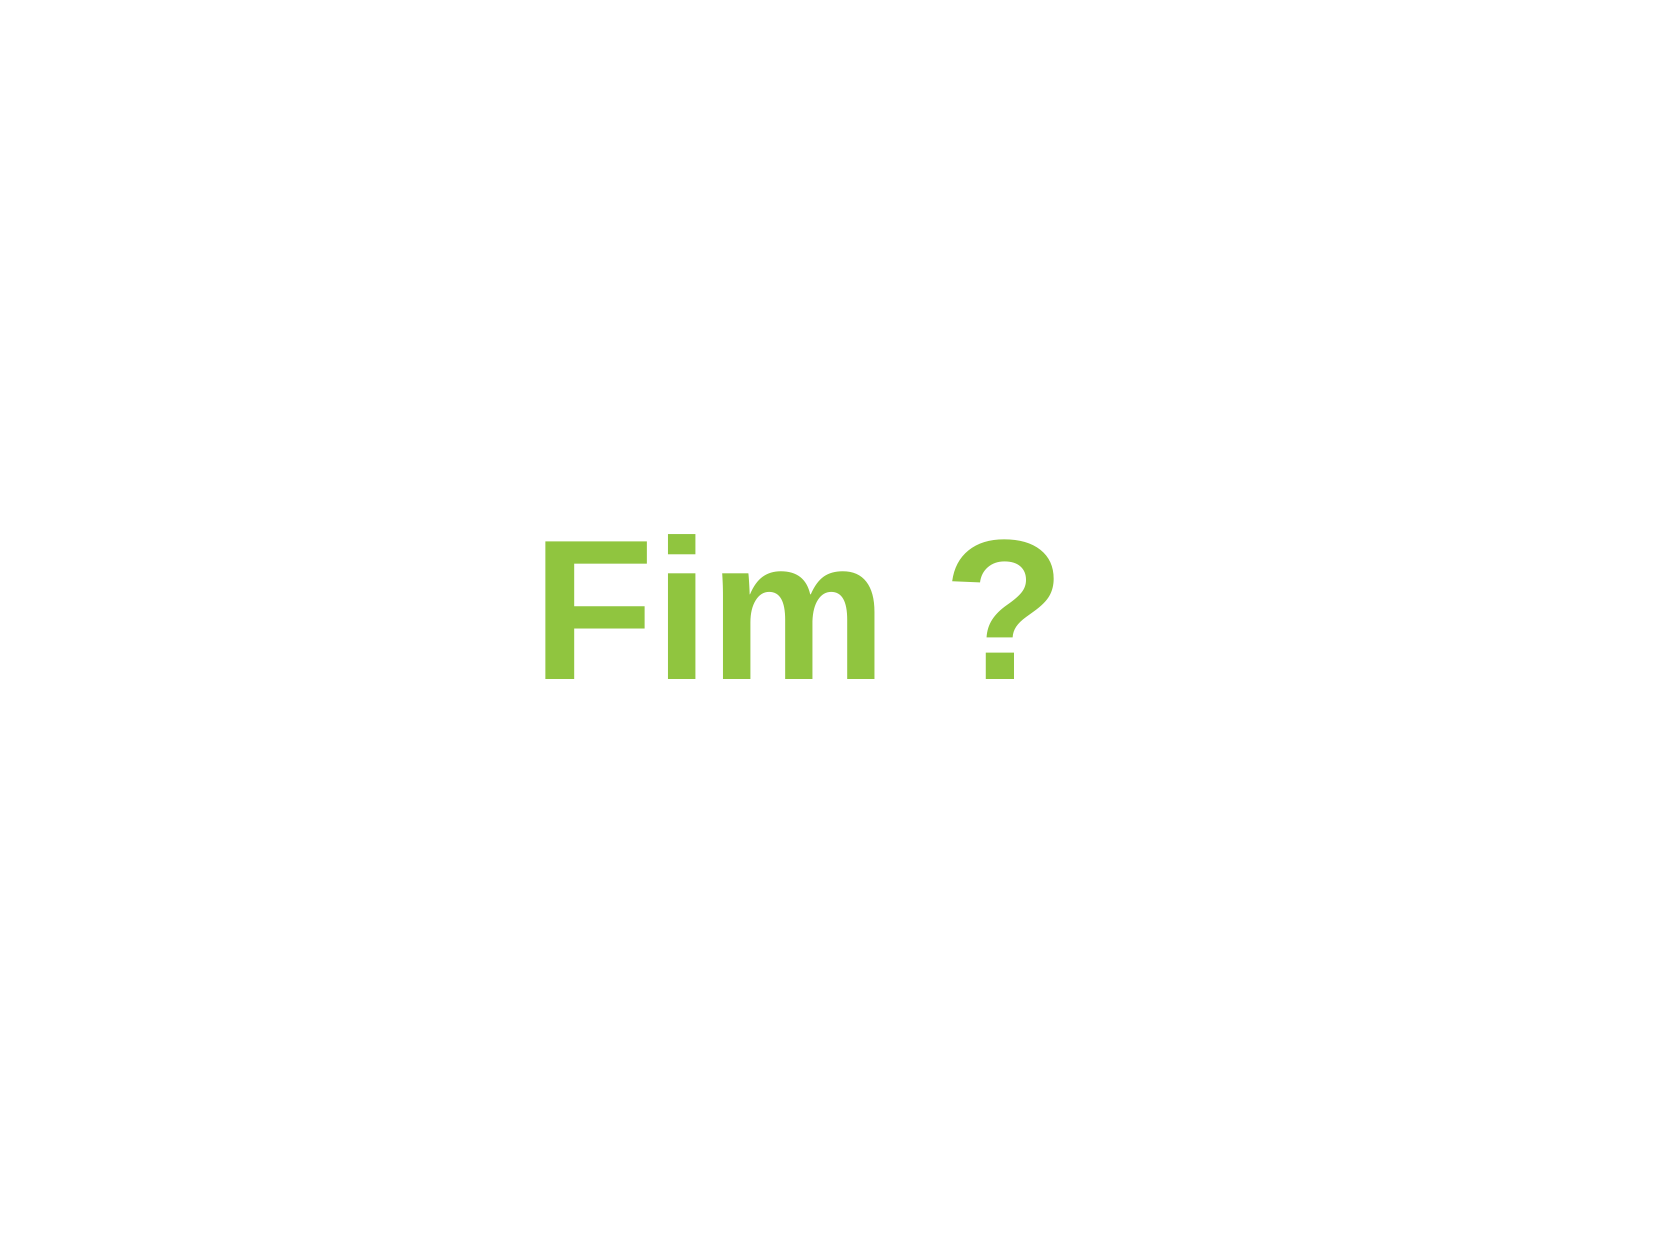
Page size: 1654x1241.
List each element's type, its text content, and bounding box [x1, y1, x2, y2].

subtitle Fim ? [82, 129, 1571, 1090]
